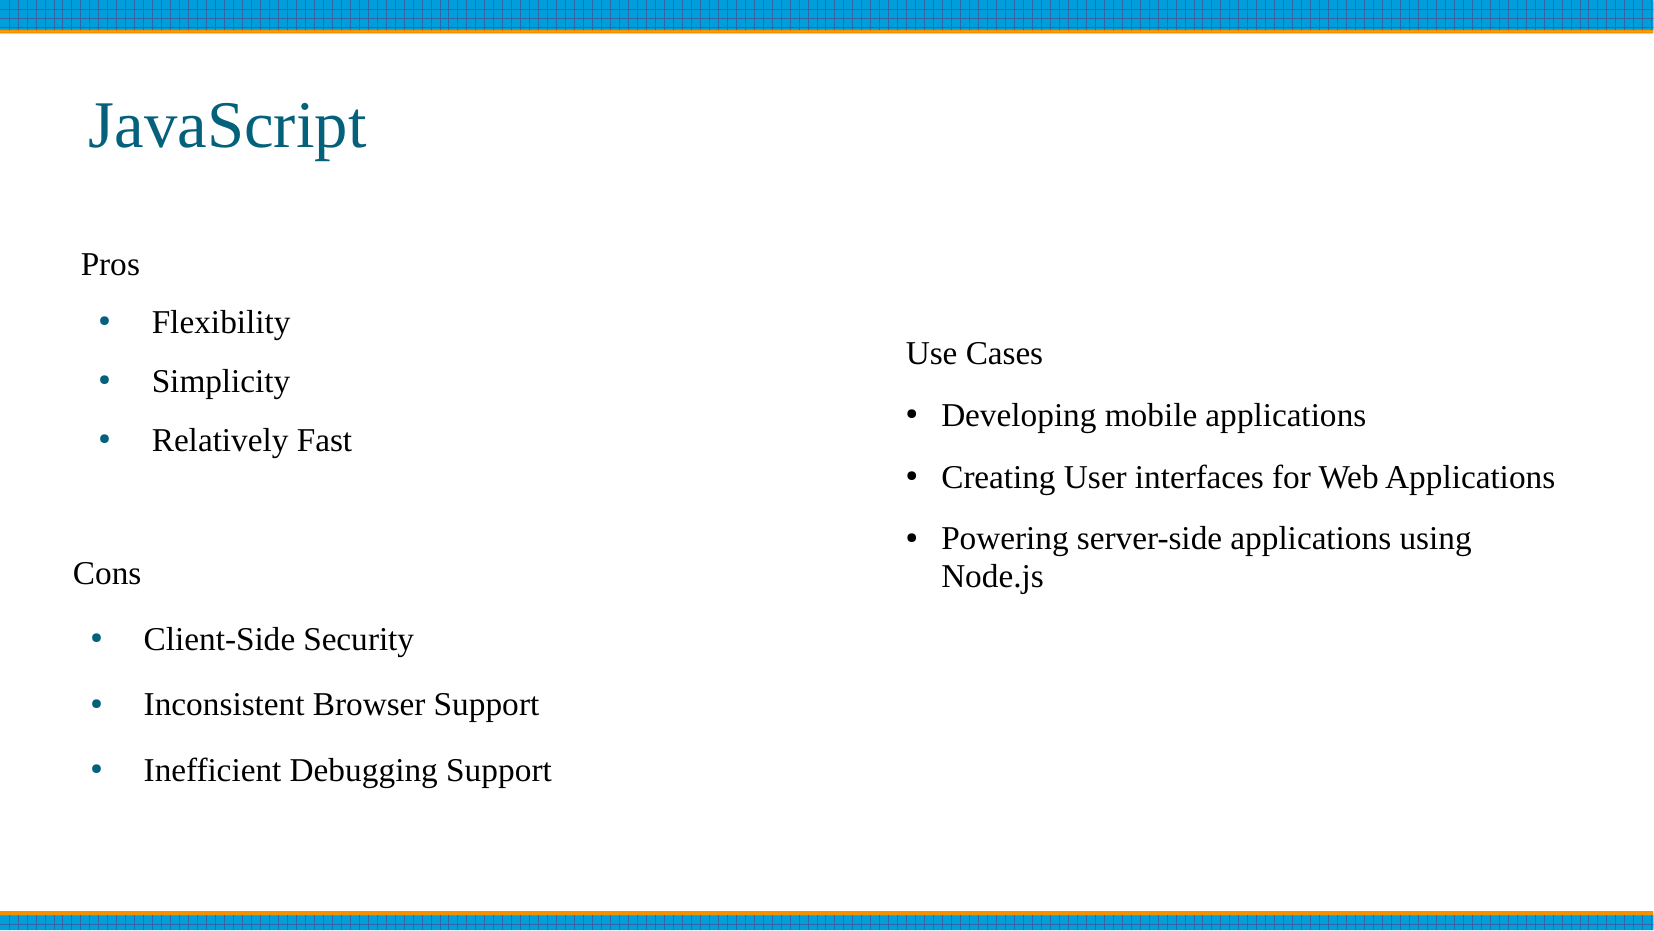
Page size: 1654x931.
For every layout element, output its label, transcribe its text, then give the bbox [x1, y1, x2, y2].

title JavaScript [88, 44, 1565, 207]
text_box Cons Client-Side Security Inconsistent Browser Support Inefficient Debugging Support [67, 525, 743, 884]
text_box Use Cases Developing mobile applications Creating User interfaces for Web Applications Powering server-side applications using Node.js [900, 316, 1576, 676]
text_box Pros Flexibility Simplicity Relatively Fast [75, 203, 751, 563]
